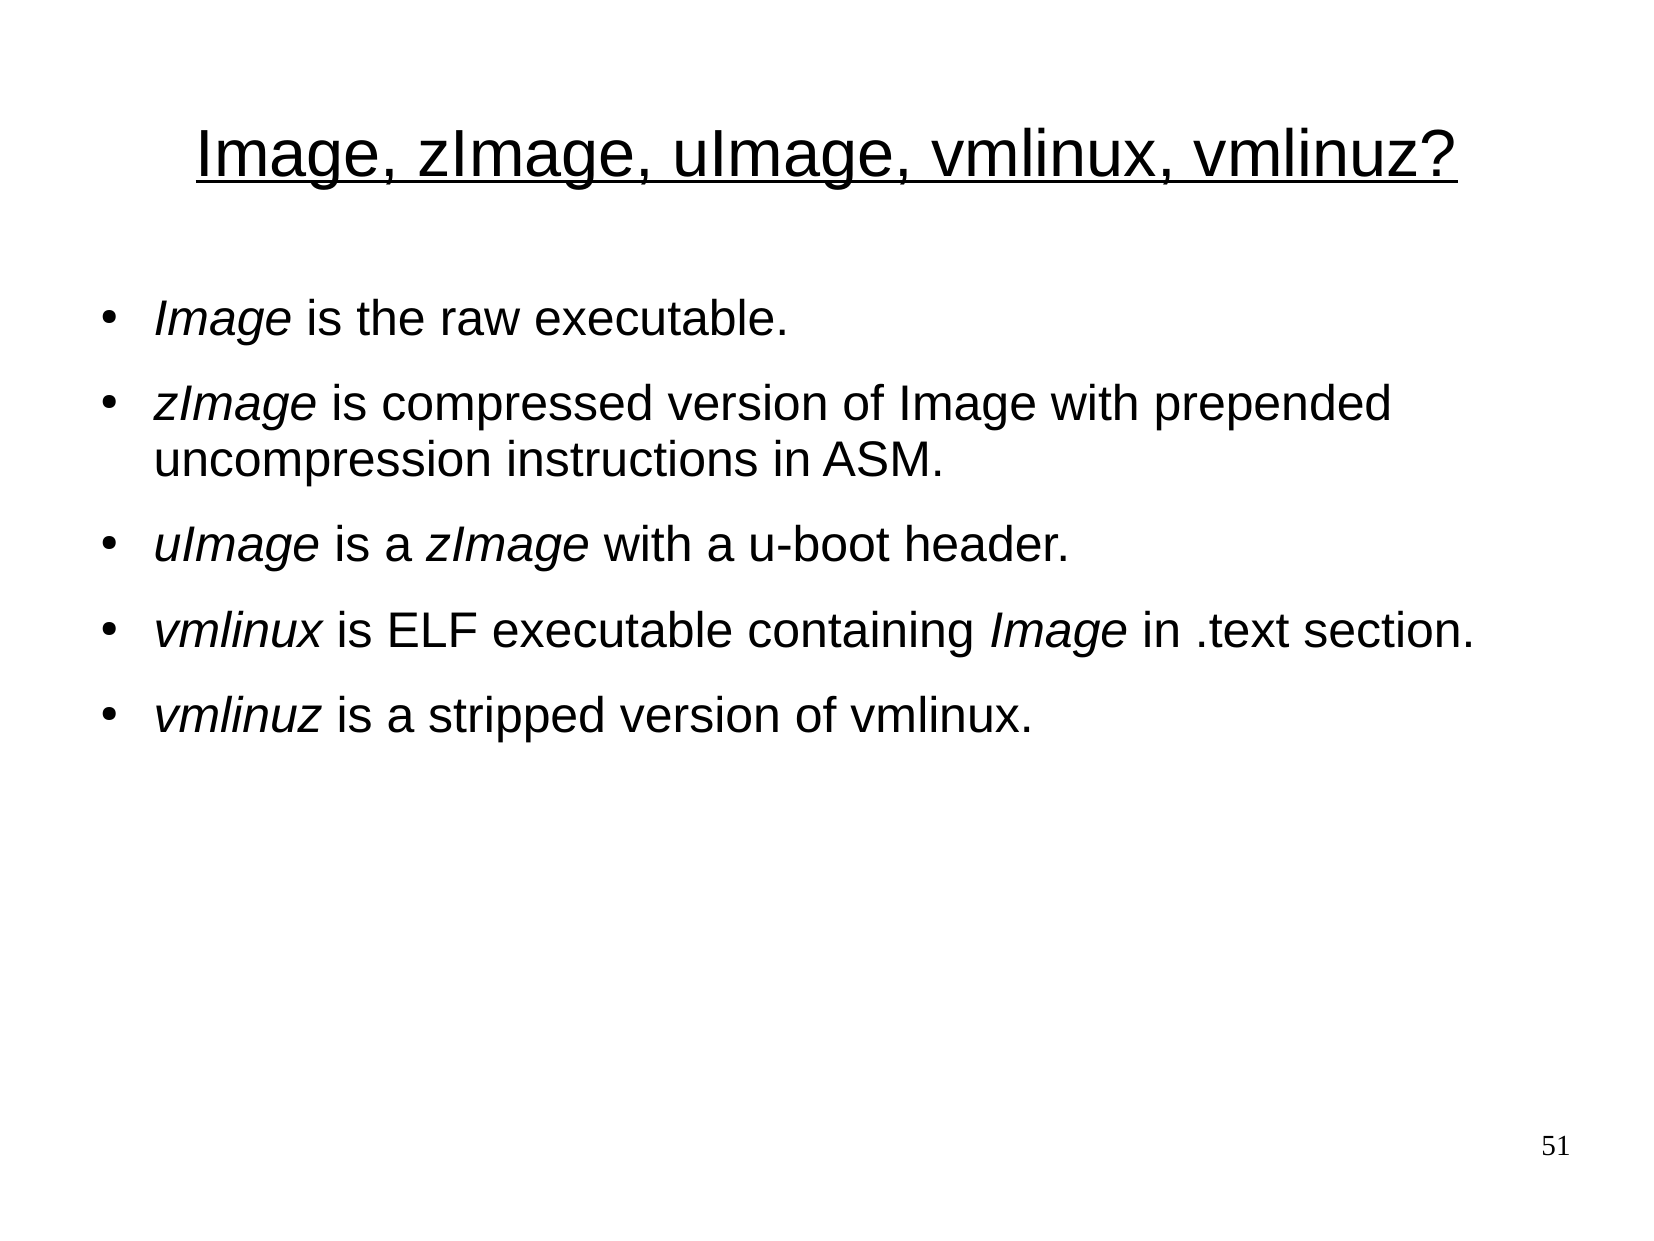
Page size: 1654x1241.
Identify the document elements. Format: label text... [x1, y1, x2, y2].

title Image, zImage, uImage, vmlinux, vmlinuz? [82, 49, 1571, 257]
list Image is the raw executable. zImage is compressed version of Image with prepended uncompression instructions in ASM. uImage is a zImage with a u-boot header. vmlinux is ELF executable containing Image in .text section. vmlinuz is a stripped version of vmlinux. [82, 290, 1571, 1010]
